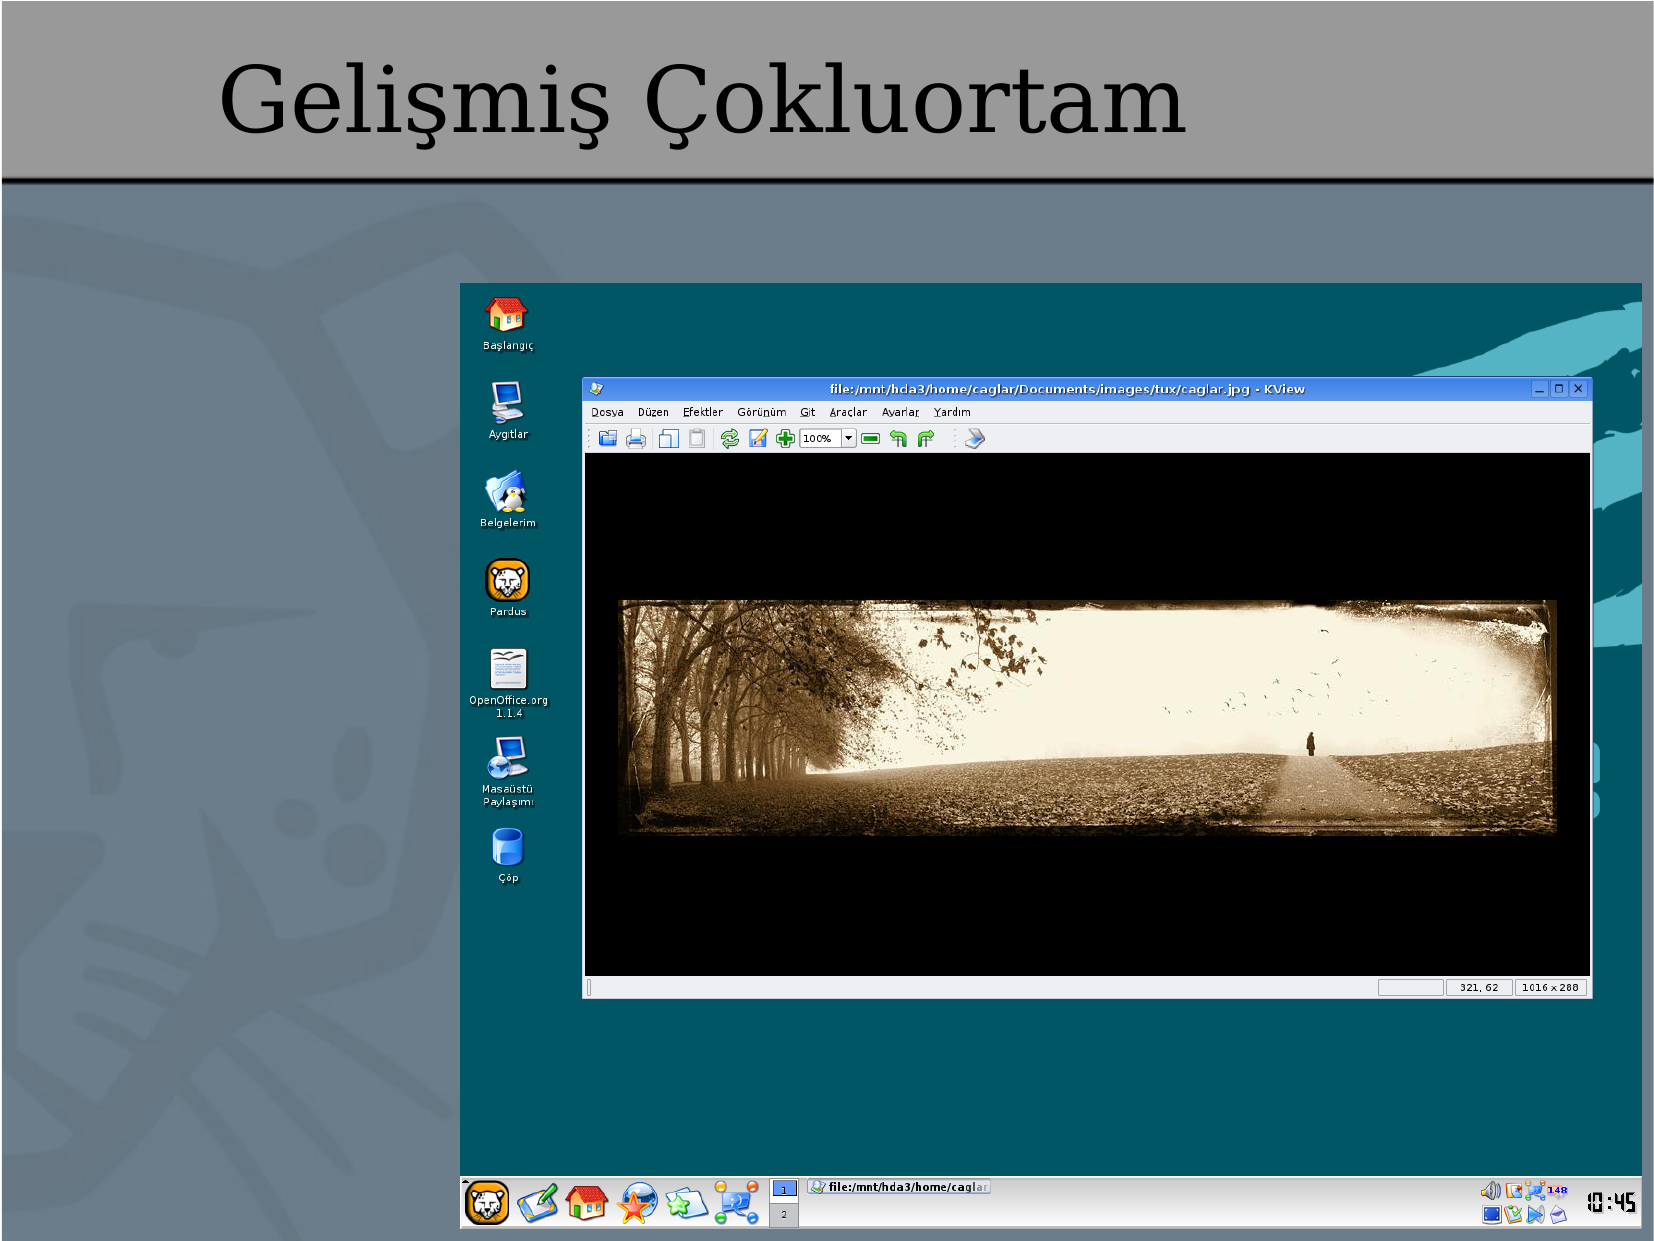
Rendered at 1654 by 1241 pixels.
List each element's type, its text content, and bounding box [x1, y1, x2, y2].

picture [1, 1, 1654, 1241]
title Gelişmiş Çokluortam [0, 0, 1410, 204]
